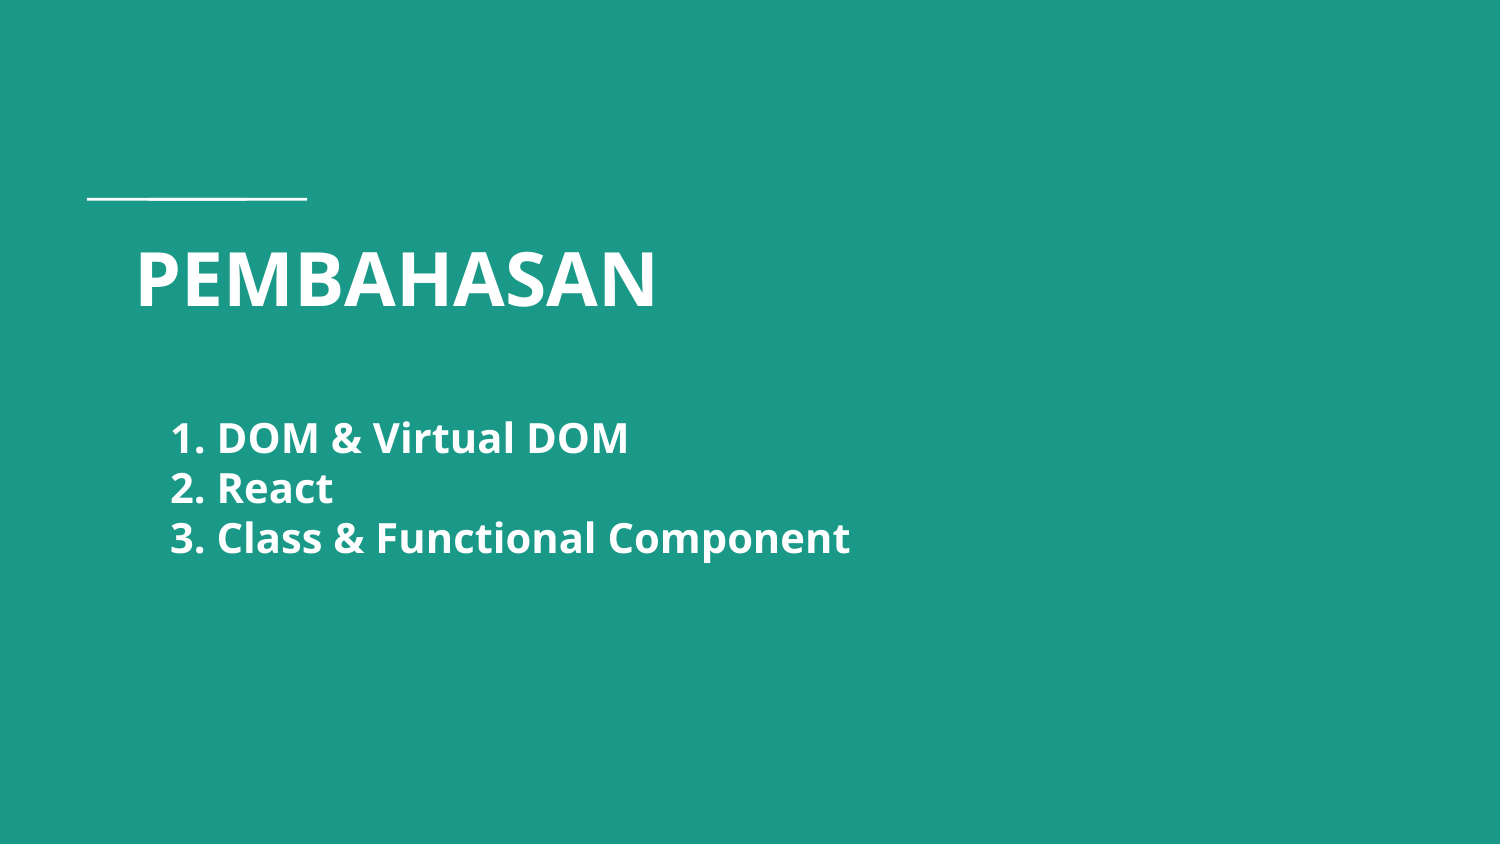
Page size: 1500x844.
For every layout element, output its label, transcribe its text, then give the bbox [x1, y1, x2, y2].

title PEMBAHASAN 1. DOM & Virtual DOM 2. React 3. Class & Functional Component [119, 216, 1381, 466]
